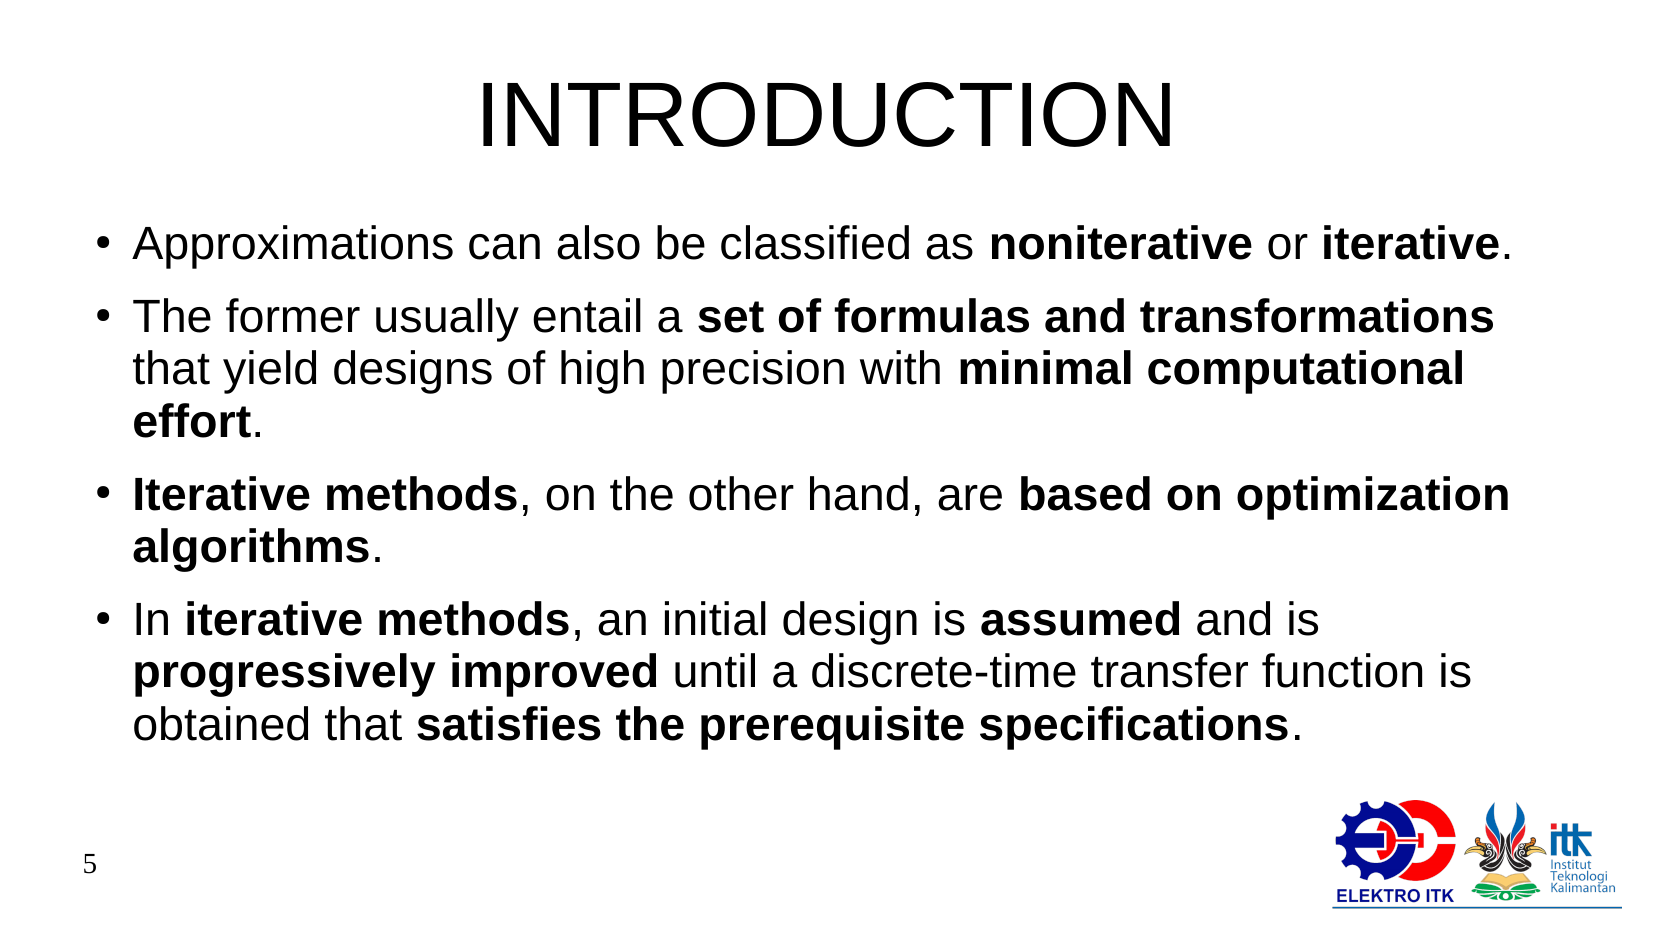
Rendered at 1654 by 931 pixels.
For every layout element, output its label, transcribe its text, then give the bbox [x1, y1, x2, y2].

list Approximations can also be classiﬁed as noniterative or iterative. The former usually entail a set of formulas and transformations that yield designs of high precision with minimal computational effort. Iterative methods, on the other hand, are based on optimization algorithms. In iterative methods, an initial design is assumed and is progressively improved until a discrete-time transfer function is obtained that satisﬁes the prerequisite speciﬁcations. [82, 217, 1571, 758]
title INTRODUCTION [82, 37, 1571, 193]
picture [1332, 800, 1622, 918]
